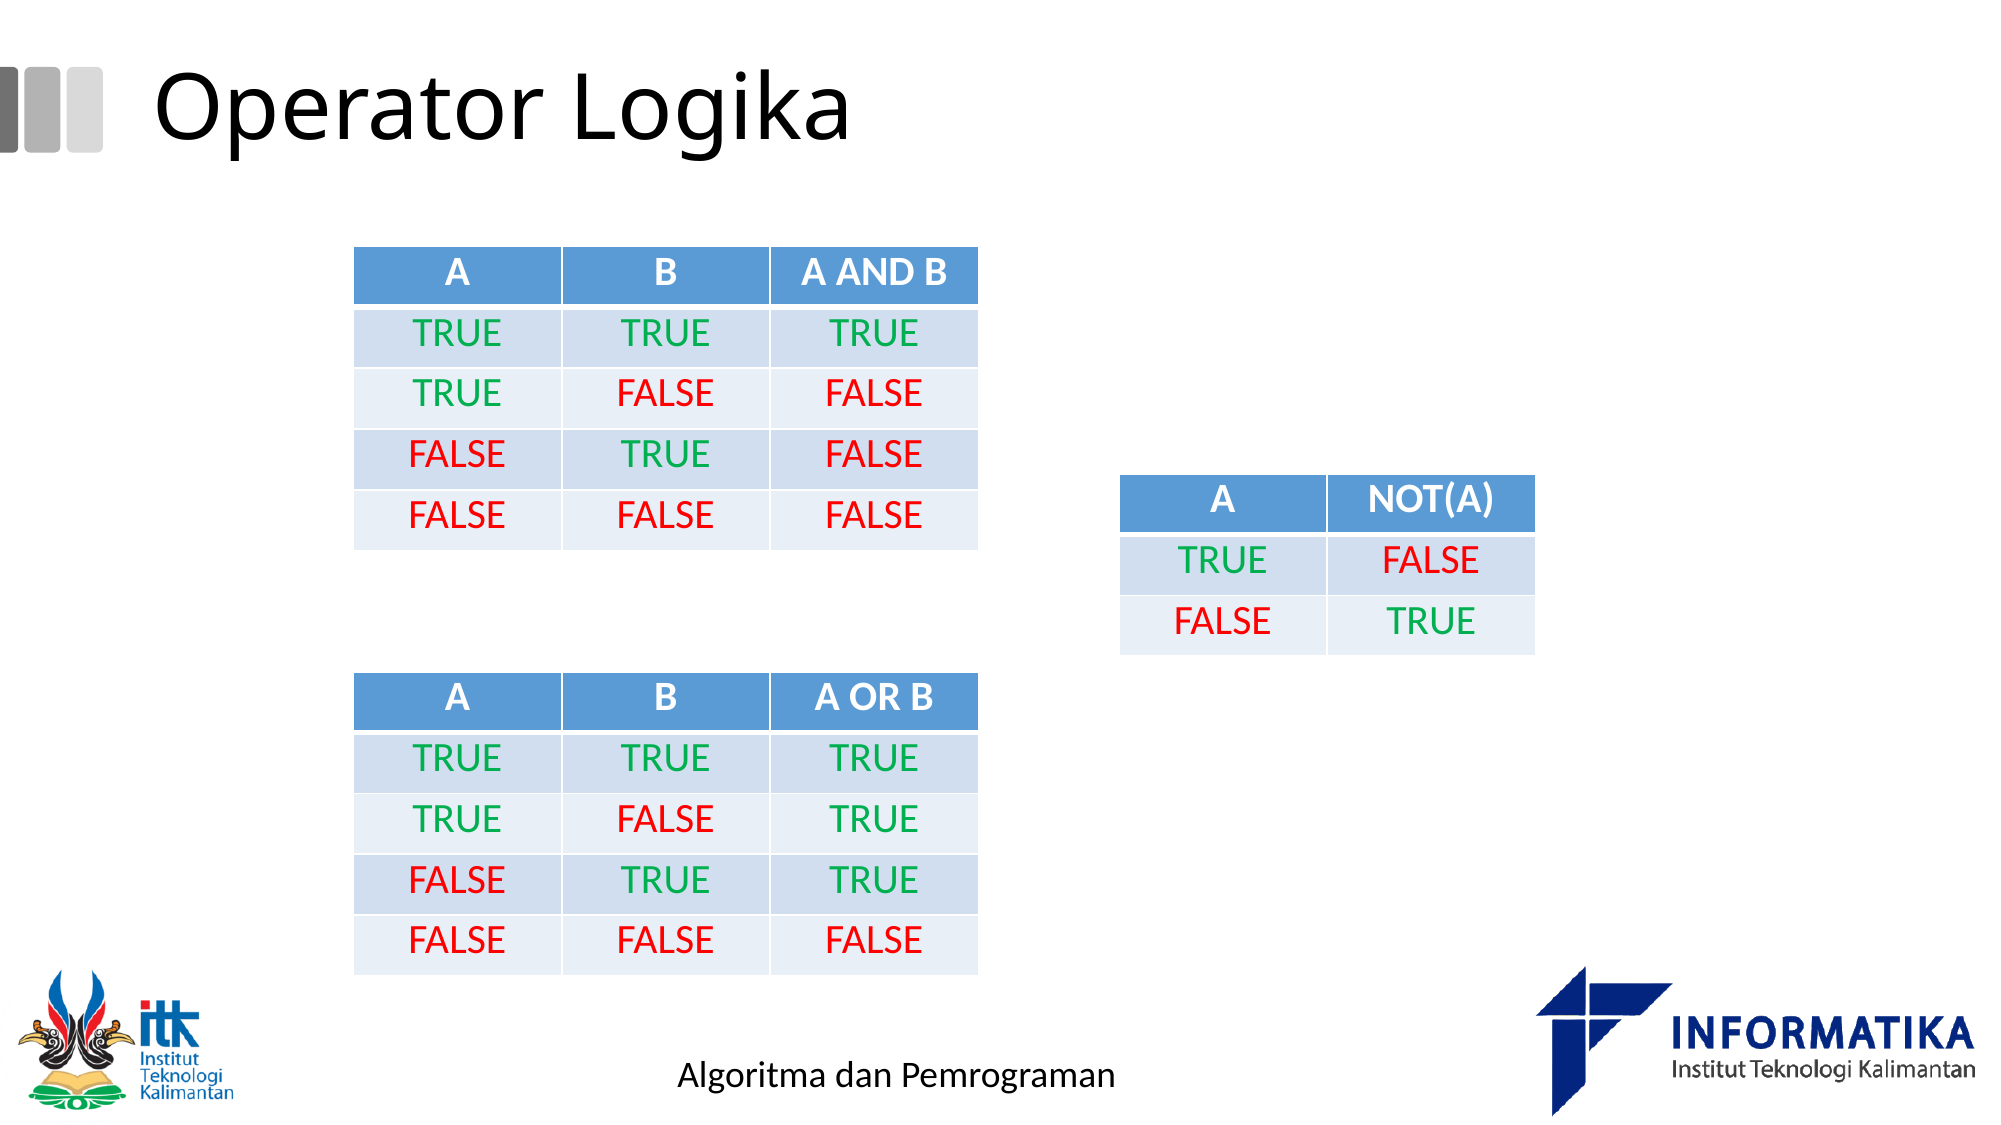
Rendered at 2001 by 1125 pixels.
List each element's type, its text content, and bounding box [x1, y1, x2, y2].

table_cell TRUE [354, 310, 561, 367]
table_cell FALSE [354, 916, 561, 975]
table_cell TRUE [354, 369, 561, 428]
table_header A AND B [771, 247, 978, 304]
text_box Operator Logika [137, 1, 1863, 219]
table_cell TRUE [1120, 537, 1326, 595]
table_header A [354, 673, 561, 730]
table_cell FALSE [771, 430, 978, 489]
table_cell FALSE [1120, 596, 1326, 655]
table_cell FALSE [563, 491, 769, 550]
table_cell FALSE [1328, 537, 1535, 595]
picture [1534, 965, 1976, 1118]
table_header B [563, 673, 769, 730]
table_cell TRUE [771, 310, 978, 367]
table_cell TRUE [563, 855, 769, 914]
table_cell FALSE [354, 491, 561, 550]
table_cell FALSE [563, 369, 769, 428]
table_cell FALSE [771, 491, 978, 550]
text_box Algoritma dan Pemrograman [662, 1042, 1338, 1103]
table_cell TRUE [563, 430, 769, 489]
table_cell FALSE [354, 855, 561, 914]
table_header B [563, 247, 769, 304]
table_cell TRUE [354, 794, 561, 853]
table_header A [354, 247, 561, 304]
table_cell FALSE [354, 430, 561, 489]
table_cell TRUE [771, 855, 978, 914]
table_cell TRUE [563, 735, 769, 793]
table_header A [1120, 475, 1326, 532]
table_cell TRUE [1328, 596, 1535, 655]
table_cell TRUE [771, 735, 978, 793]
table_cell FALSE [771, 369, 978, 428]
table_cell TRUE [354, 735, 561, 793]
table_header A OR B [771, 673, 978, 730]
table_header NOT(A) [1328, 475, 1535, 532]
table_cell TRUE [563, 310, 769, 367]
picture [0, 935, 252, 1125]
table_cell FALSE [563, 794, 769, 853]
table_cell FALSE [563, 916, 769, 975]
table_cell TRUE [771, 794, 978, 853]
table_cell FALSE [771, 916, 978, 975]
